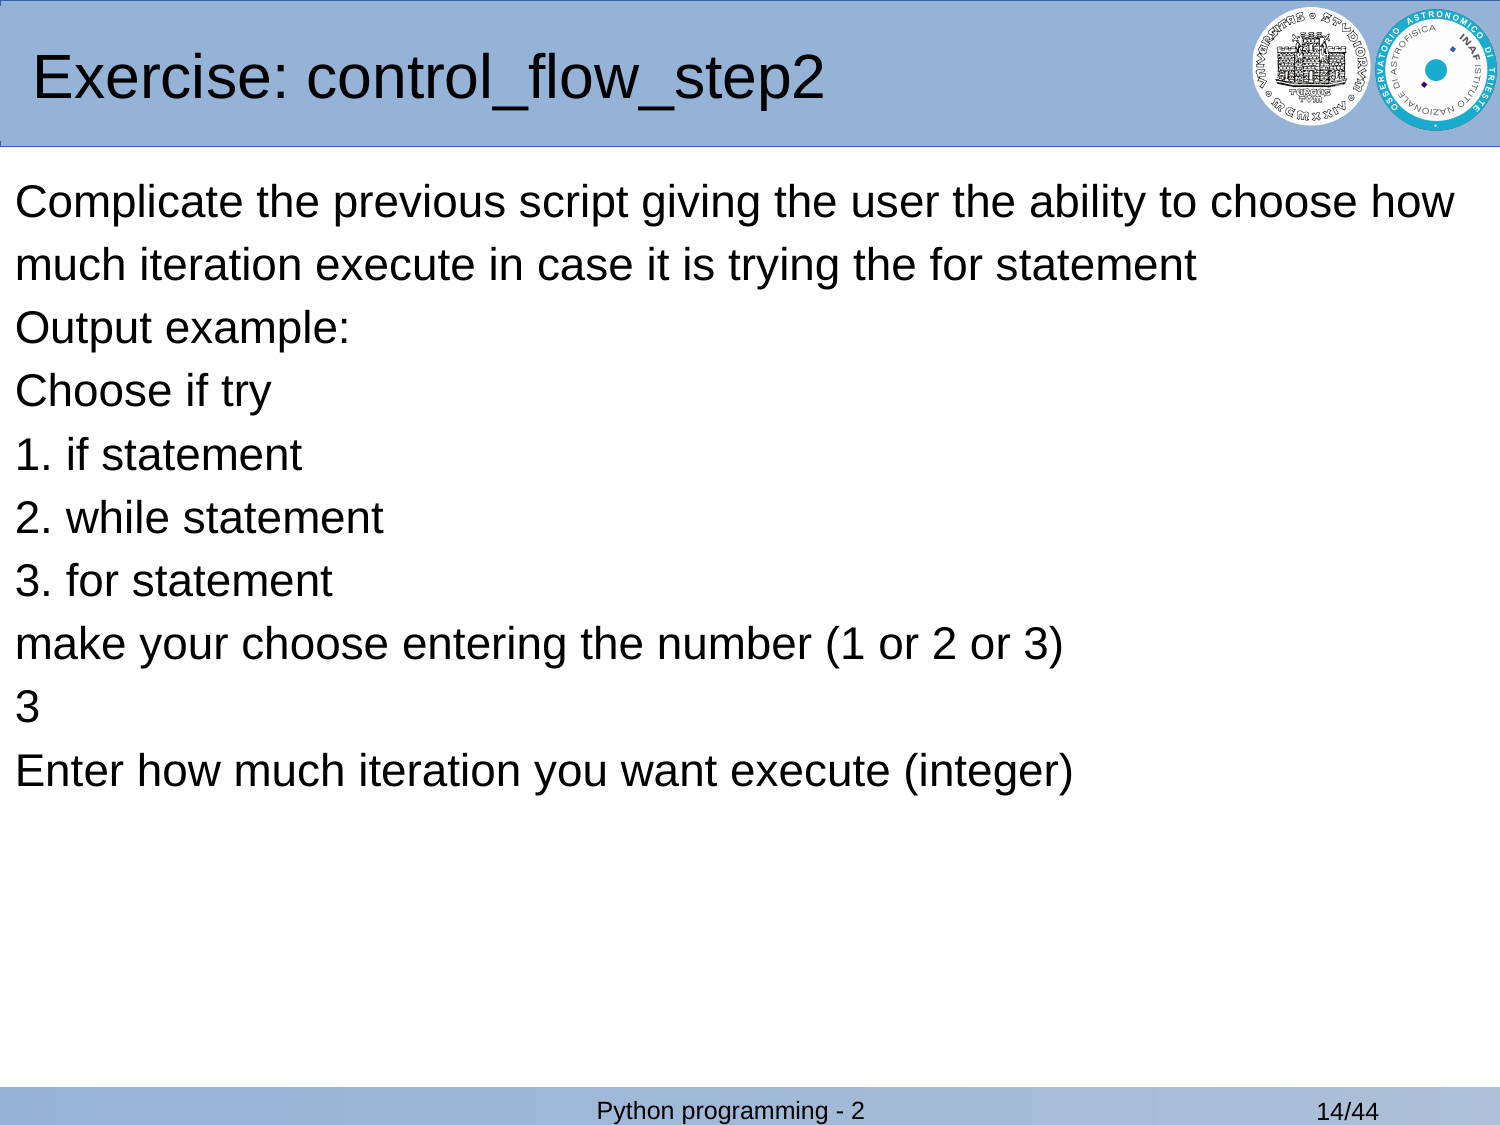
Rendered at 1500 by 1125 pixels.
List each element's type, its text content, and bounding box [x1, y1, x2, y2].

text_box Exercise: control_flow_step2 [0, 5, 1253, 141]
picture [1253, 0, 1500, 155]
list Complicate the previous script giving the user the ability to choose how much iteration execute in case it is trying the for statement Output example: Choose if try 1. if statement 2. while statement 3. for statement make your choose entering the number (1 or 2 or 3) 3 Enter how much iteration you want execute (integer) [0, 155, 1500, 1089]
